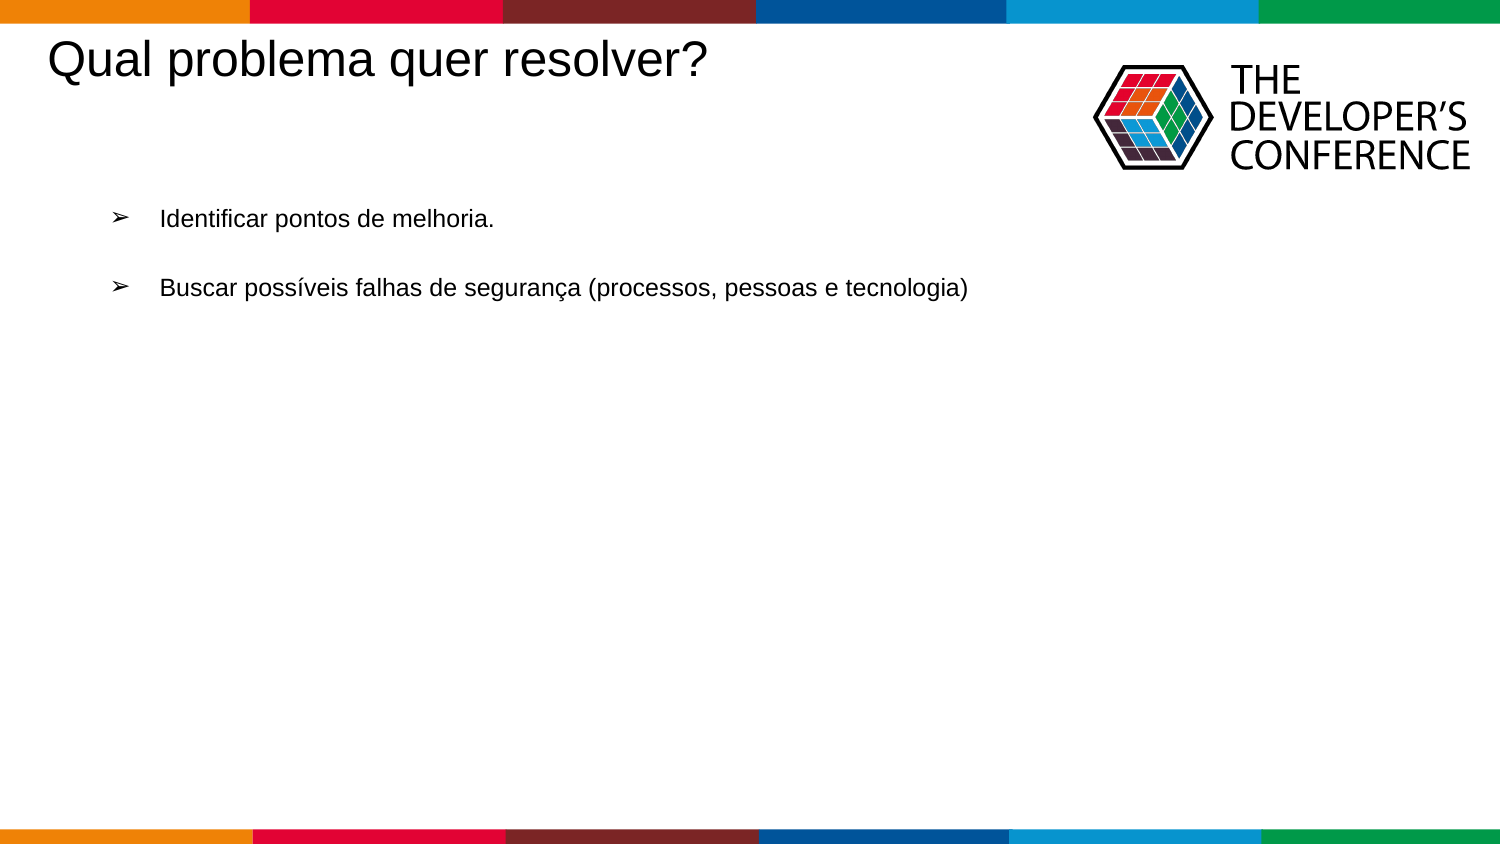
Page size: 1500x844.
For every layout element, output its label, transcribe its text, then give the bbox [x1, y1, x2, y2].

picture [1075, 47, 1486, 186]
title Qual problema quer resolver? [32, 11, 1430, 110]
text_box Identificar pontos de melhoria. Buscar possíveis falhas de segurança (processos, pessoas e tecnologia) [69, 182, 1393, 317]
